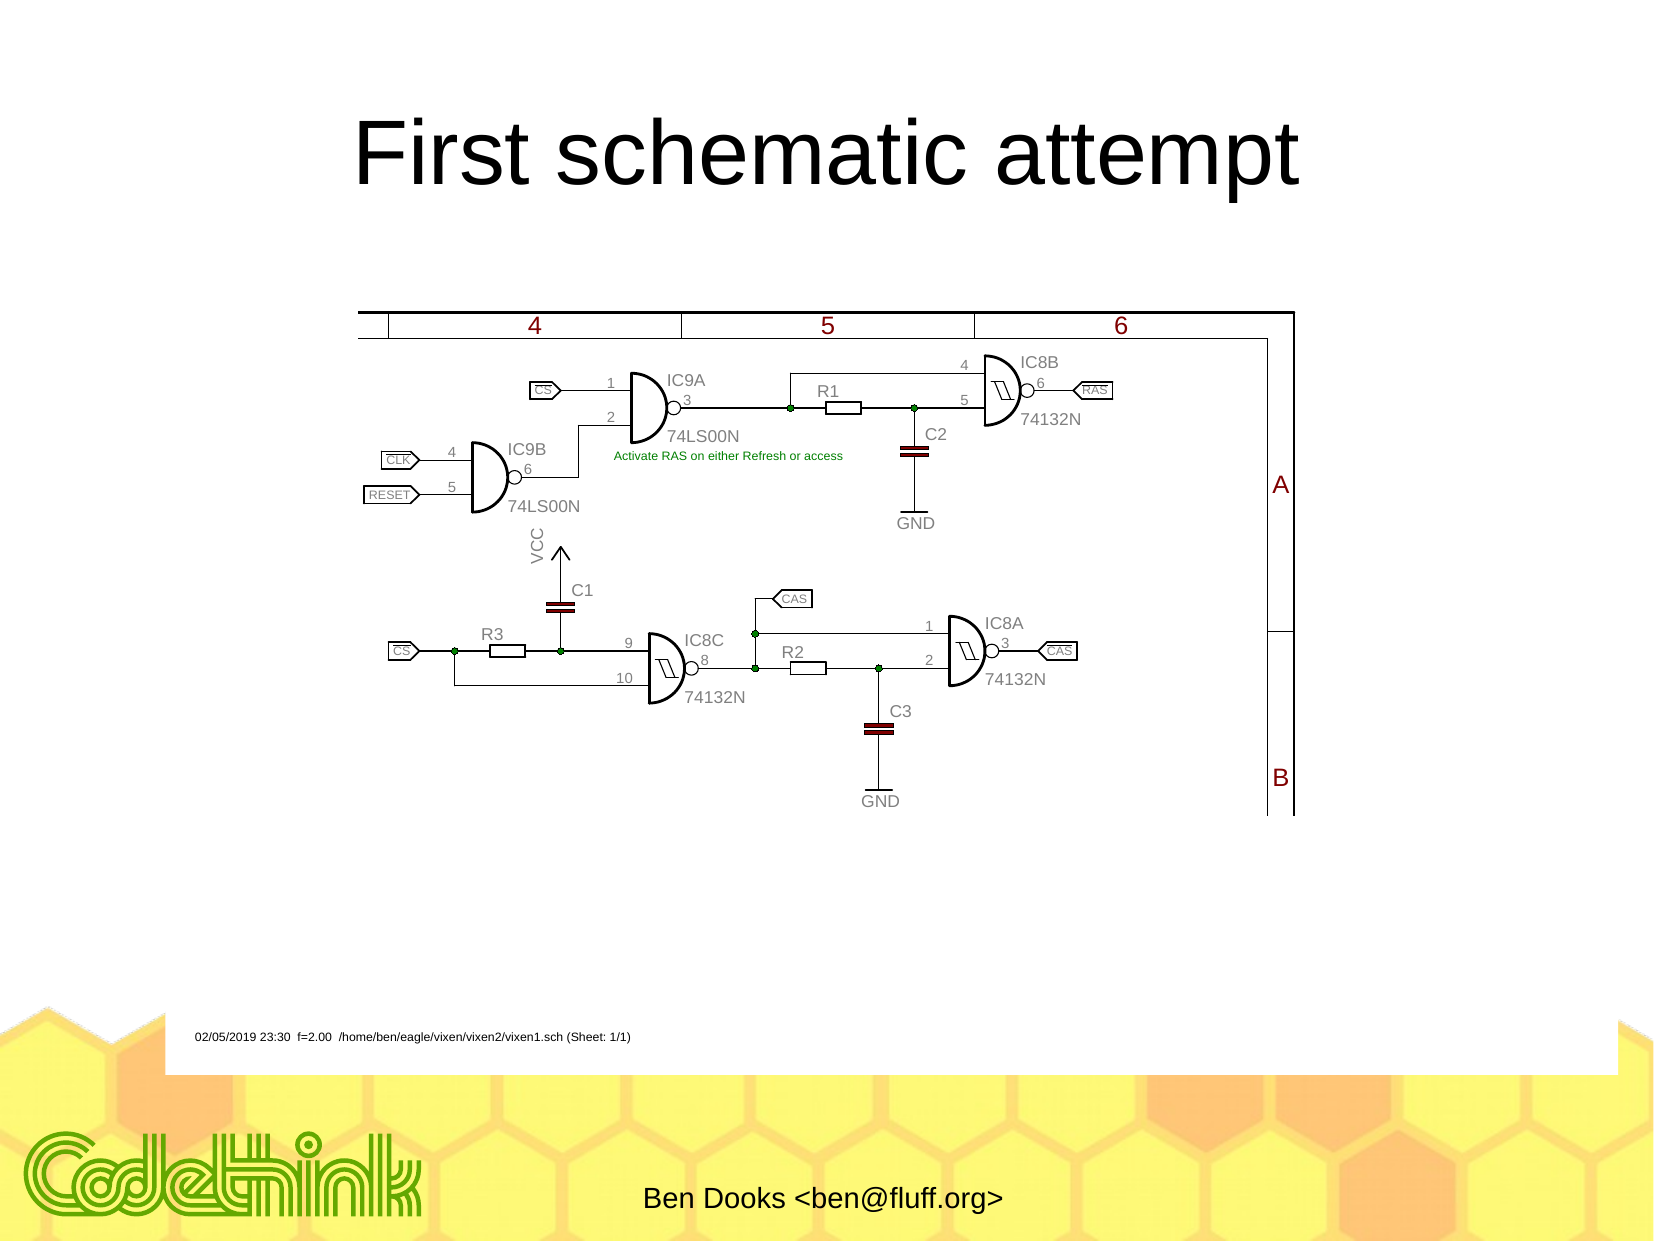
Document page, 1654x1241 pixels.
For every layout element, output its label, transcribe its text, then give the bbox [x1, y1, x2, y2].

title First schematic attempt [82, 49, 1571, 257]
picture [0, 283, 1654, 1241]
